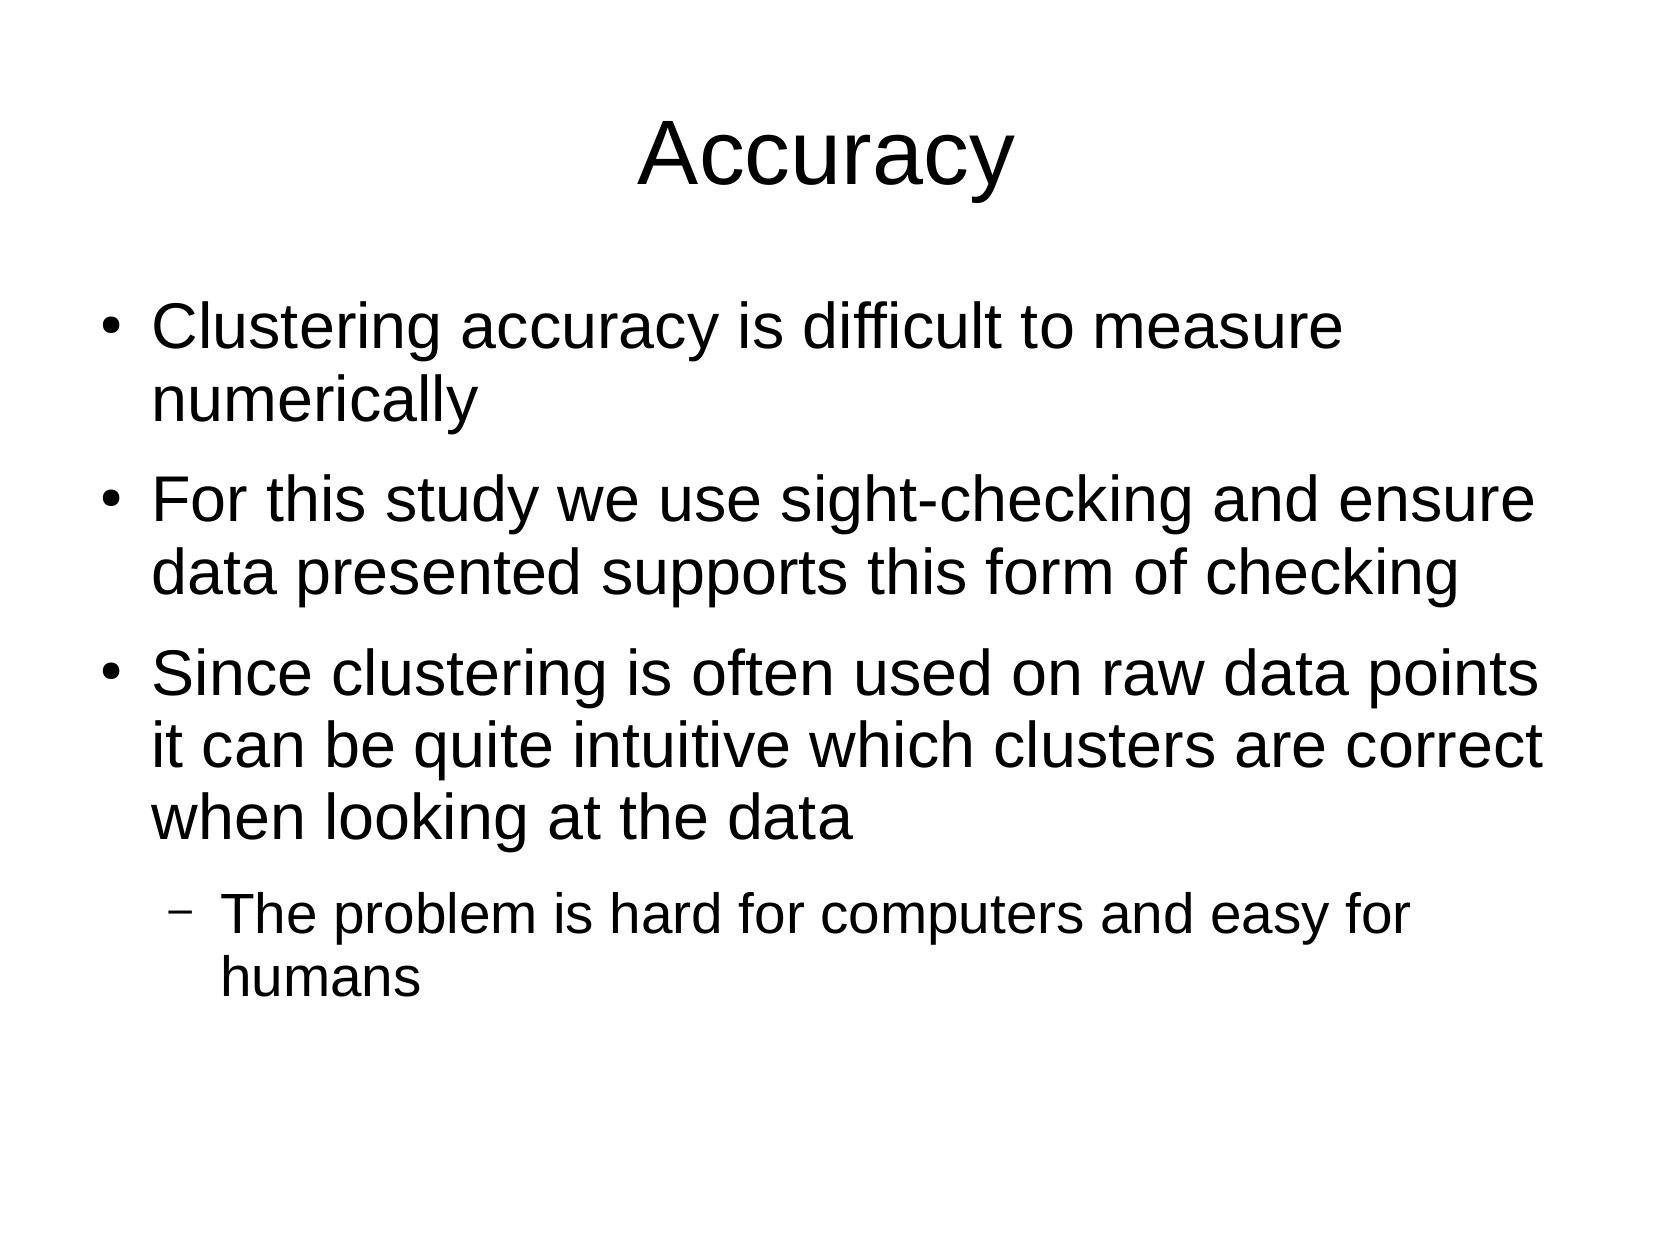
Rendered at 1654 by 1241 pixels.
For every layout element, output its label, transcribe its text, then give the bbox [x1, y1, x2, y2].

list Clustering accuracy is difficult to measure numerically For this study we use sight-checking and ensure data presented supports this form of checking Since clustering is often used on raw data points it can be quite intuitive which clusters are correct when looking at the data The problem is hard for computers and easy for humans [82, 290, 1571, 1010]
title Accuracy [82, 49, 1571, 257]
